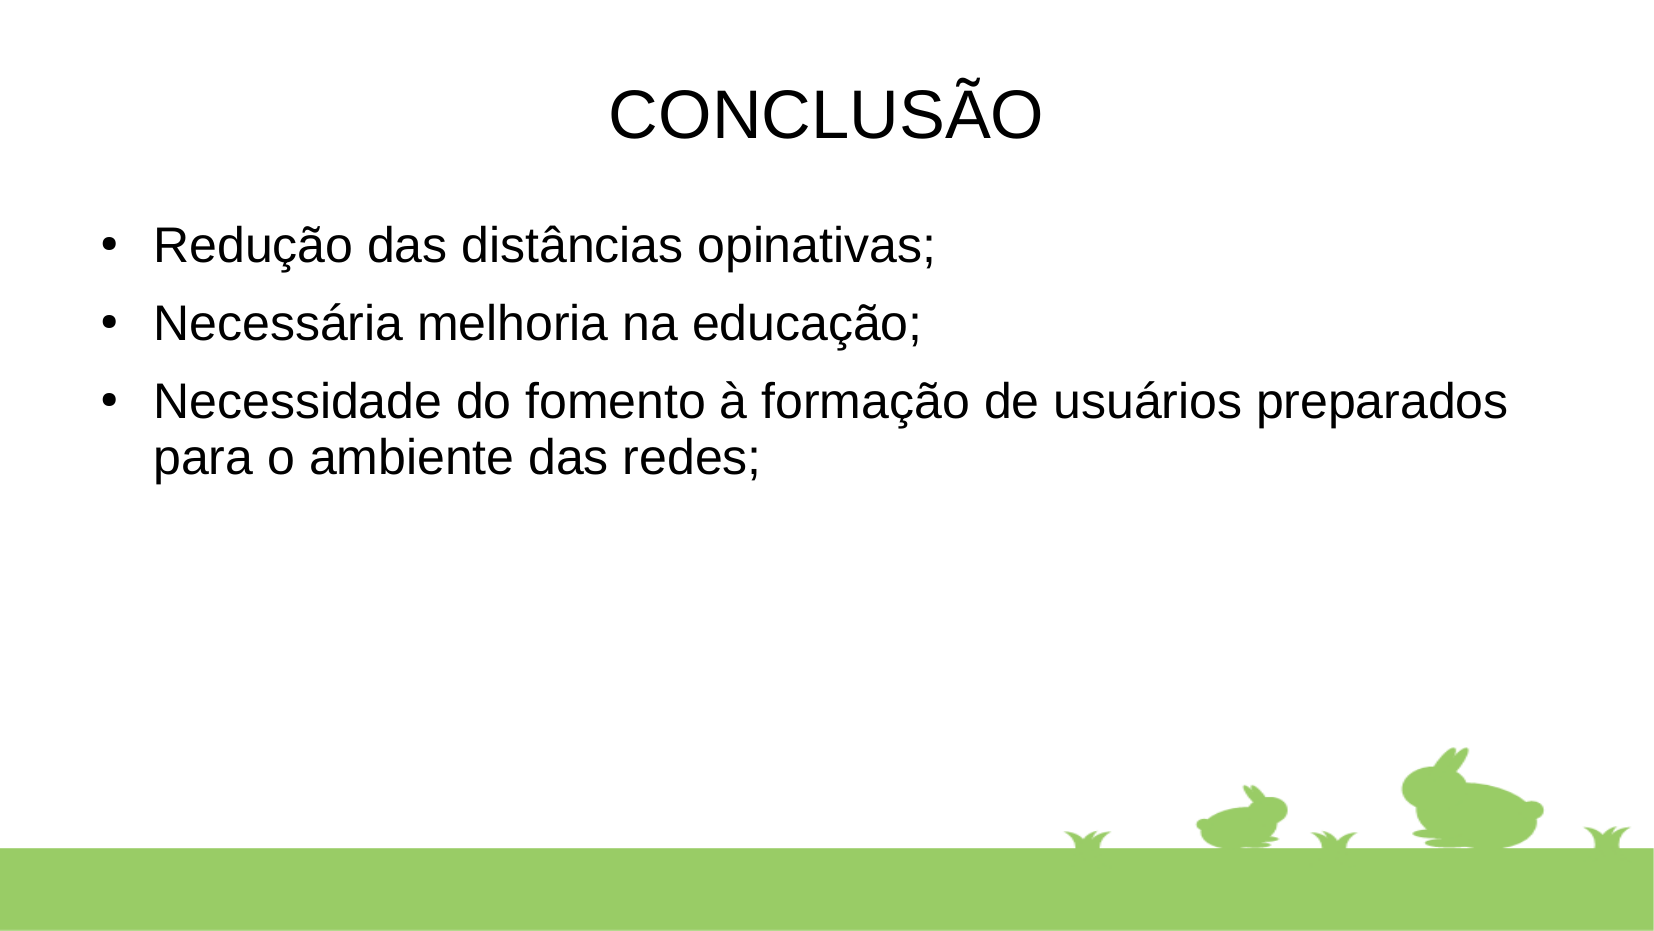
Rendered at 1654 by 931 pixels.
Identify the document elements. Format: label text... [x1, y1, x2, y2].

list Redução das distâncias opinativas; Necessária melhoria na educação; Necessidade do fomento à formação de usuários preparados para o ambiente das redes; [82, 217, 1571, 758]
title CONCLUSÃO [82, 37, 1571, 193]
picture [0, 0, 1654, 931]
